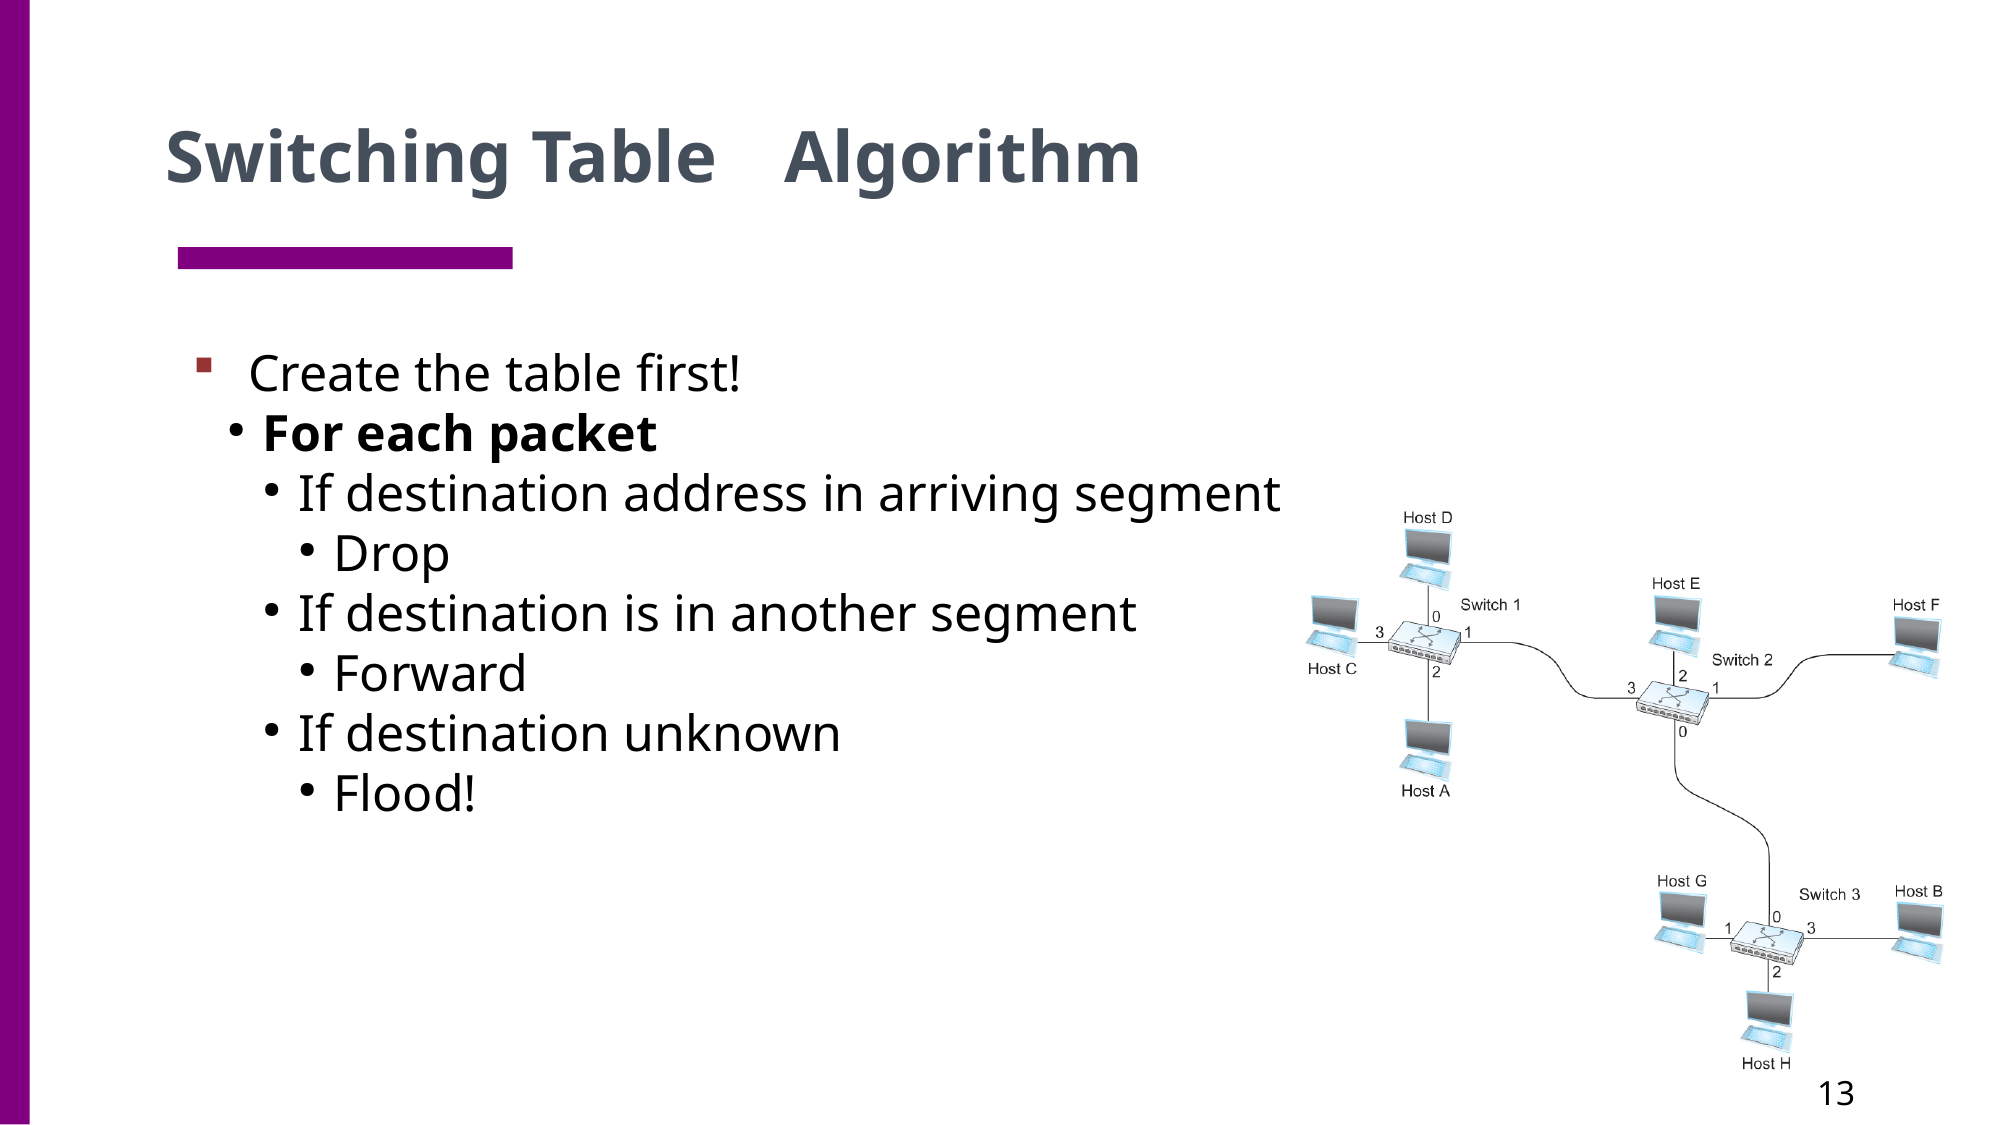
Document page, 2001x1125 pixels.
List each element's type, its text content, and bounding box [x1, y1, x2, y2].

text_box Create the table first! For each packet If destination address in arriving segment Drop If destination is in another segment Forward If destination unknown Flood! [177, 326, 1875, 1050]
text_box Switching Table Algorithm [151, 0, 1849, 212]
picture [1305, 509, 1944, 1072]
